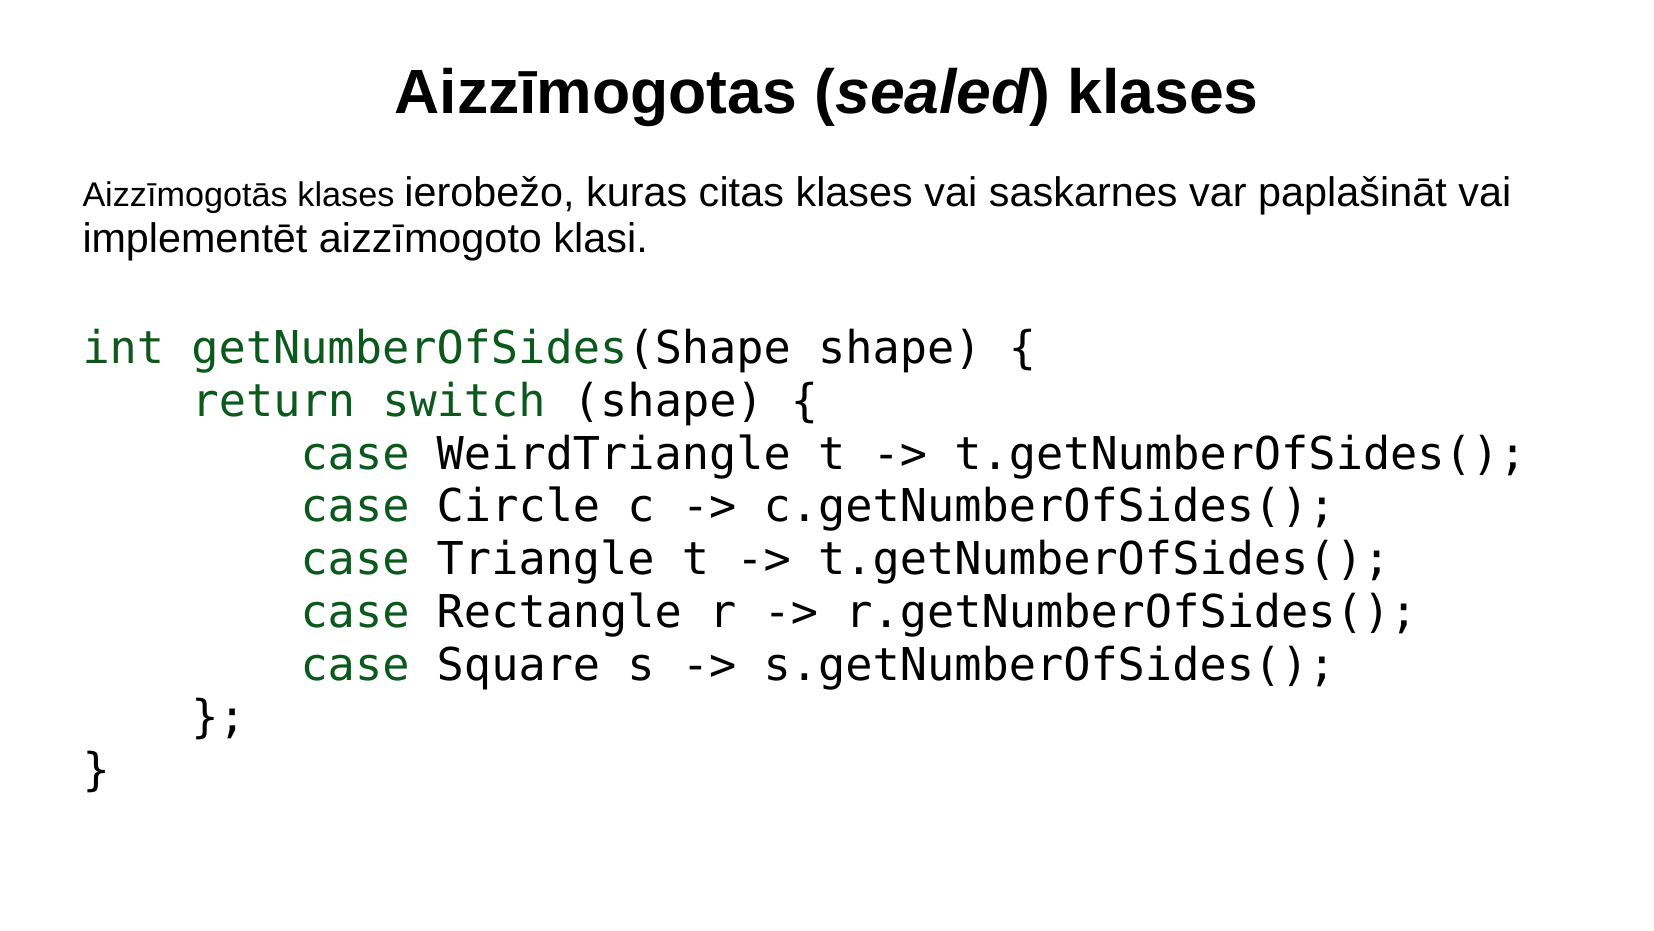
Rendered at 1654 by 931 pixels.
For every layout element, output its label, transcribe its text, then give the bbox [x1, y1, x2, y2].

list Aizzīmogotās klases ierobežo, kuras citas klases vai saskarnes var paplašināt vai implementēt aizzīmogoto klasi. int getNumberOfSides(Shape shape) { return switch (shape) { case WeirdTriangle t -> t.getNumberOfSides(); case Circle c -> c.getNumberOfSides(); case Triangle t -> t.getNumberOfSides(); case Rectangle r -> r.getNumberOfSides(); case Square s -> s.getNumberOfSides(); }; } [82, 168, 1538, 889]
title Aizzīmogotas (sealed) klases [82, 37, 1571, 147]
